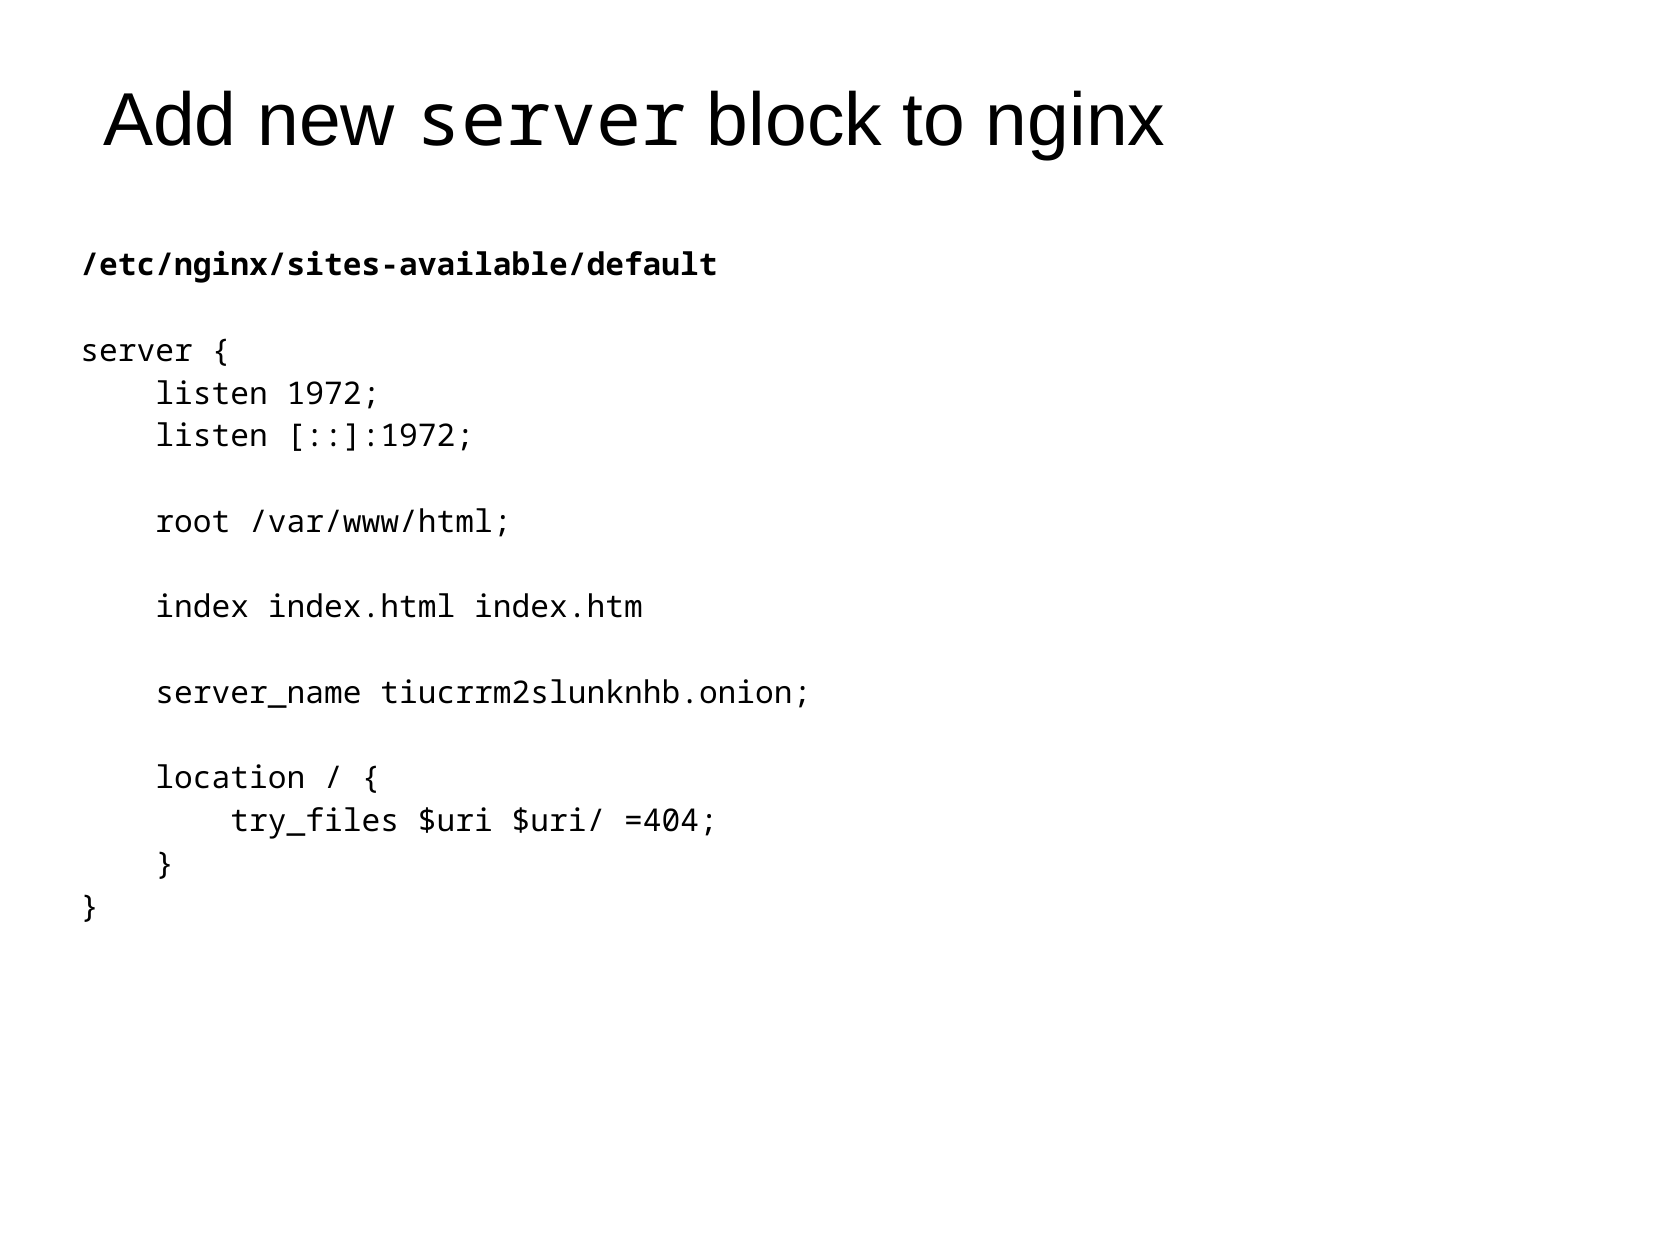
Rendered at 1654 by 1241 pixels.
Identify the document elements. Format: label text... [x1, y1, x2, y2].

title Add new server block to nginx [82, 43, 1571, 190]
subtitle /etc/nginx/sites-available/default server { listen 1972; listen [::]:1972; root /var/www/html; index index.html index.htm server_name tiucrrm2slunknhb.onion; location / { try_files $uri $uri/ =404; } } [80, 246, 1576, 922]
